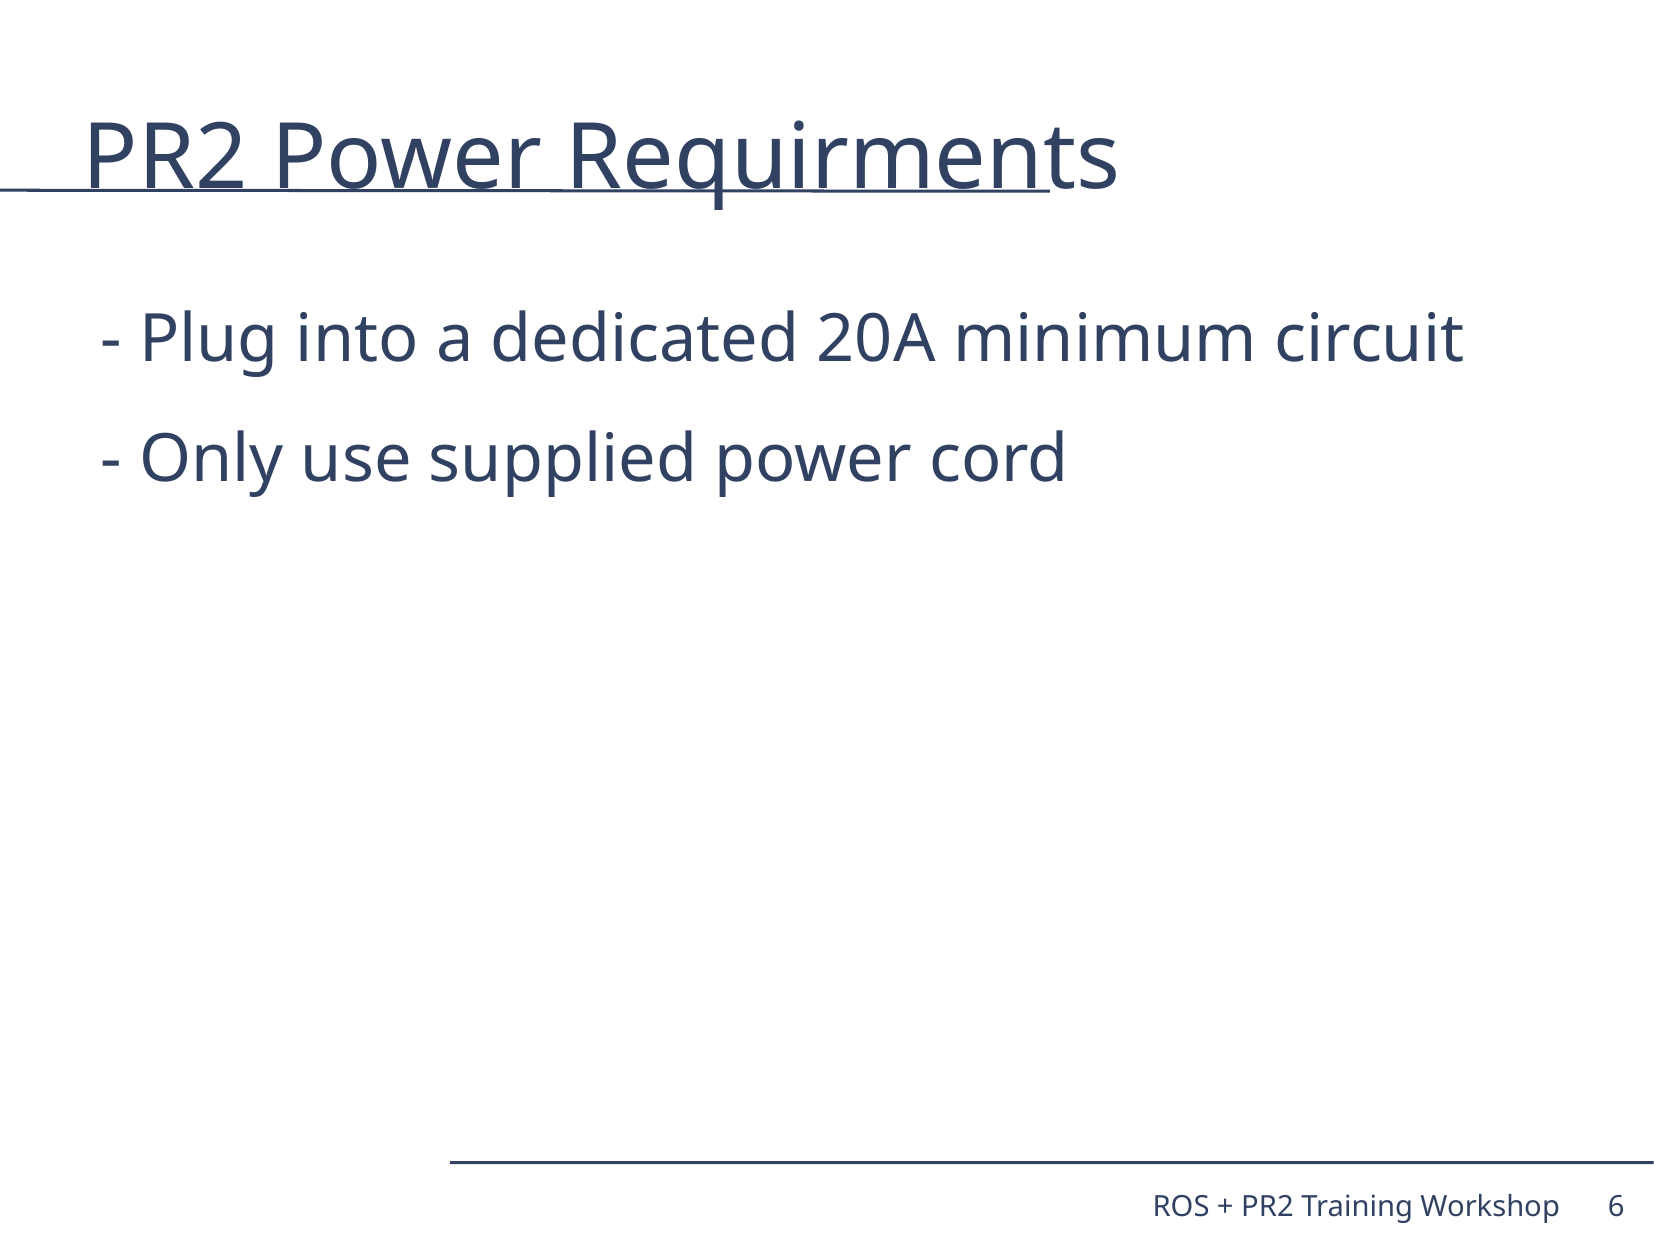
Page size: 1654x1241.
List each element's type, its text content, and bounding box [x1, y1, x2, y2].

list - Plug into a dedicated 20A minimum circuit - Only use supplied power cord [82, 290, 1571, 1109]
title PR2 Power Requirments [82, 56, 1571, 250]
